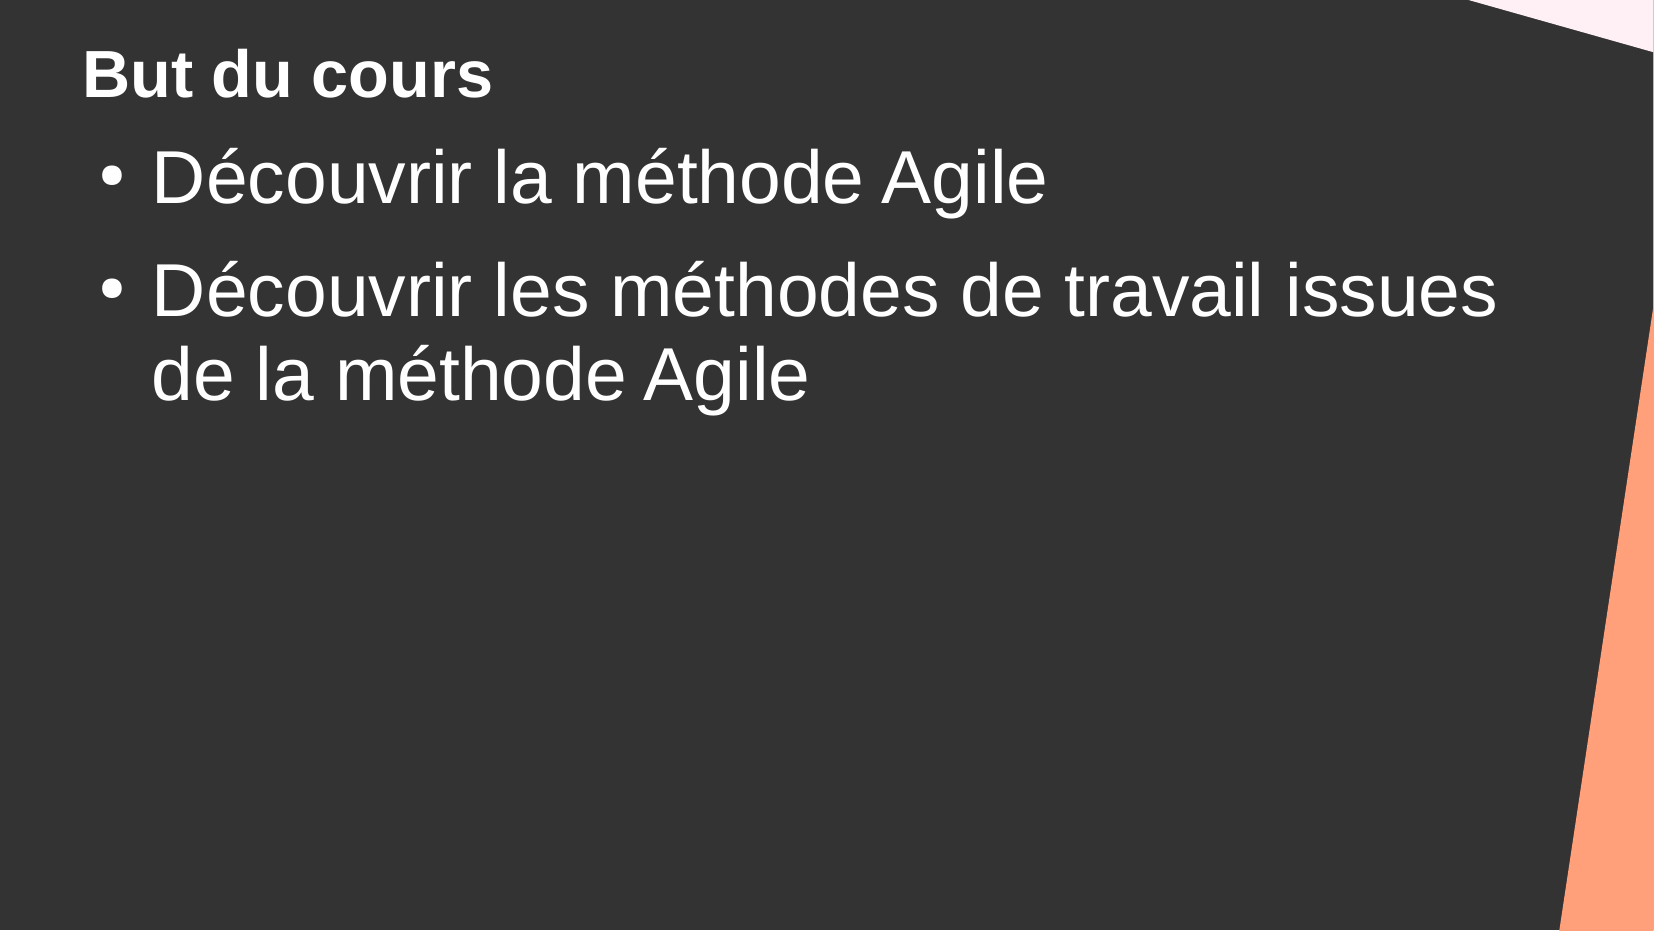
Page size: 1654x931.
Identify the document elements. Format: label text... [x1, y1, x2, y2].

title But du cours [82, 37, 1571, 122]
text_box [1559, 302, 1654, 931]
list Découvrir la méthode Agile Découvrir les méthodes de travail issues de la méthode Agile [80, 135, 1560, 762]
text_box [1468, 0, 1654, 53]
